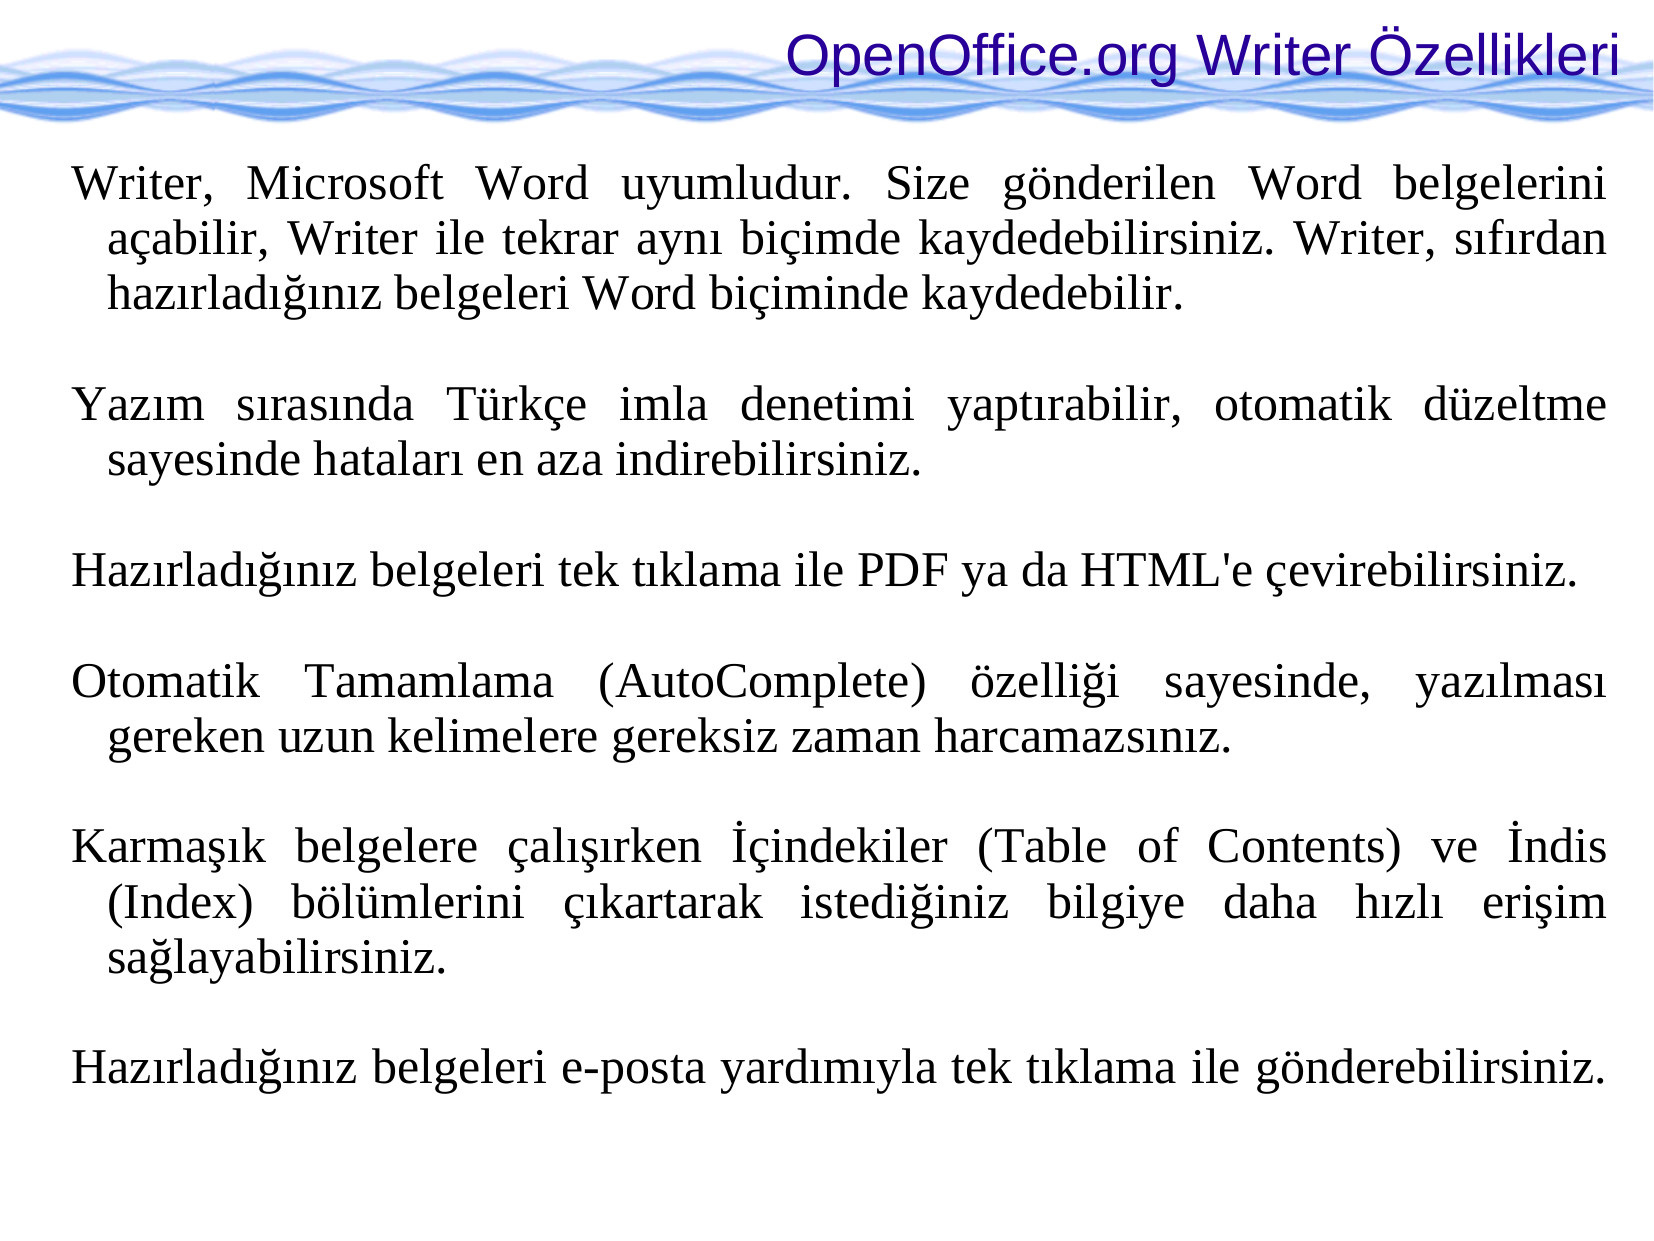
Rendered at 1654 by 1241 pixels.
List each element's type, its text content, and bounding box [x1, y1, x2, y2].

text_box Writer, Microsoft Word uyumludur. Size gönderilen Word belgelerini açabilir, Writer ile tekrar aynı biçimde kaydedebilirsiniz. Writer, sıfırdan hazırladığınız belgeleri Word biçiminde kaydedebilir. Yazım sırasında Türkçe imla denetimi yaptırabilir, otomatik düzeltme sayesinde hataları en aza indirebilirsiniz. Hazırladığınız belgeleri tek tıklama ile PDF ya da HTML'e çevirebilirsiniz. Otomatik Tamamlama (AutoComplete) özelliği sayesinde, yazılması gereken uzun kelimelere gereksiz zaman harcamazsınız. Karmaşık belgelere çalışırken İçindekiler (Table of Contents) ve İndis (Index) bölümlerini çıkartarak istediğiniz bilgiye daha hızlı erişim sağlayabilirsiniz. Hazırladığınız belgeleri e-posta yardımıyla tek tıklama ile gönderebilirsiniz. [21, 147, 1625, 1232]
picture [0, 41, 1654, 129]
text_box OpenOffice.org Writer Özellikleri [708, 15, 1654, 96]
